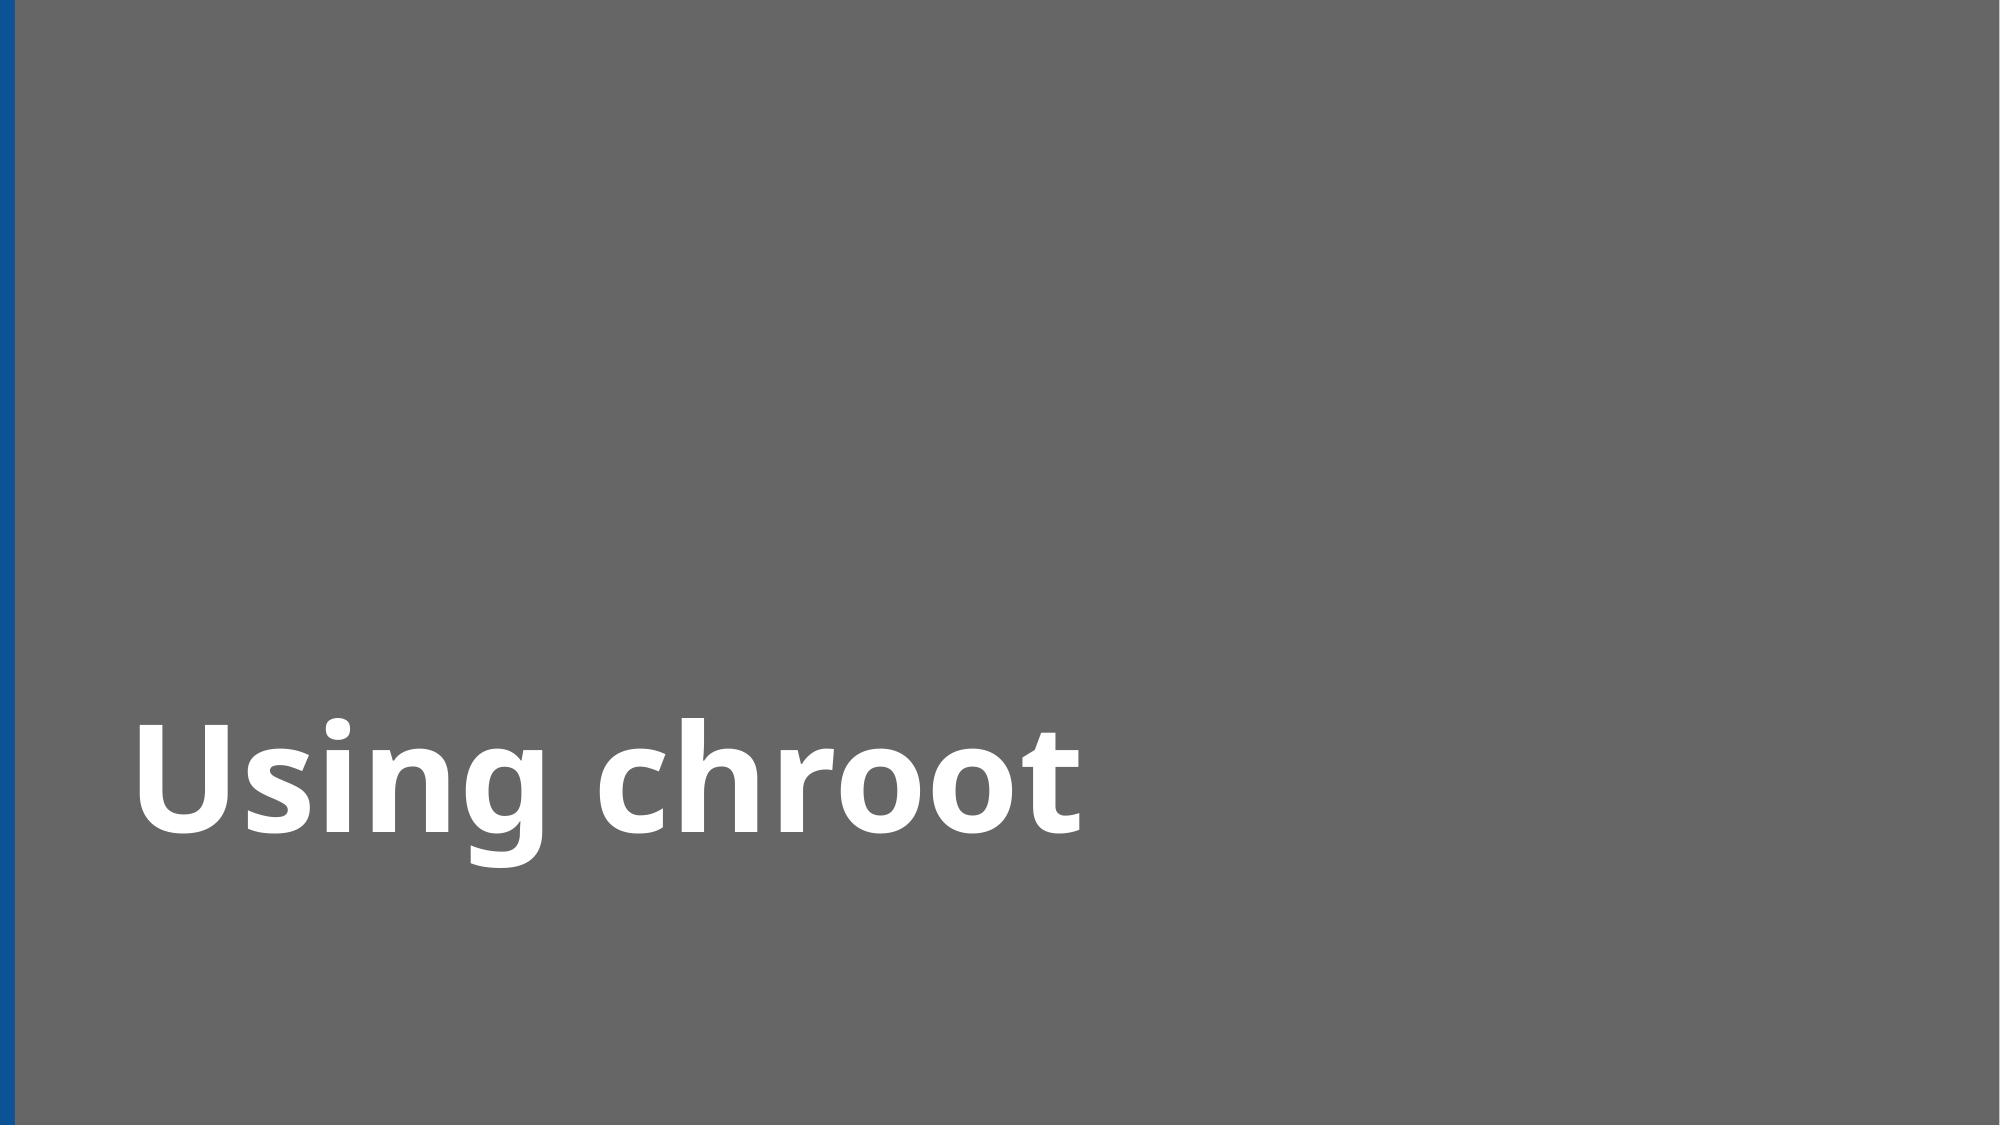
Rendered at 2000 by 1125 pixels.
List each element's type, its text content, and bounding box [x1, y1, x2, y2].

text_box [14, 0, 2000, 1125]
text_box Using chroot [112, 692, 1417, 990]
